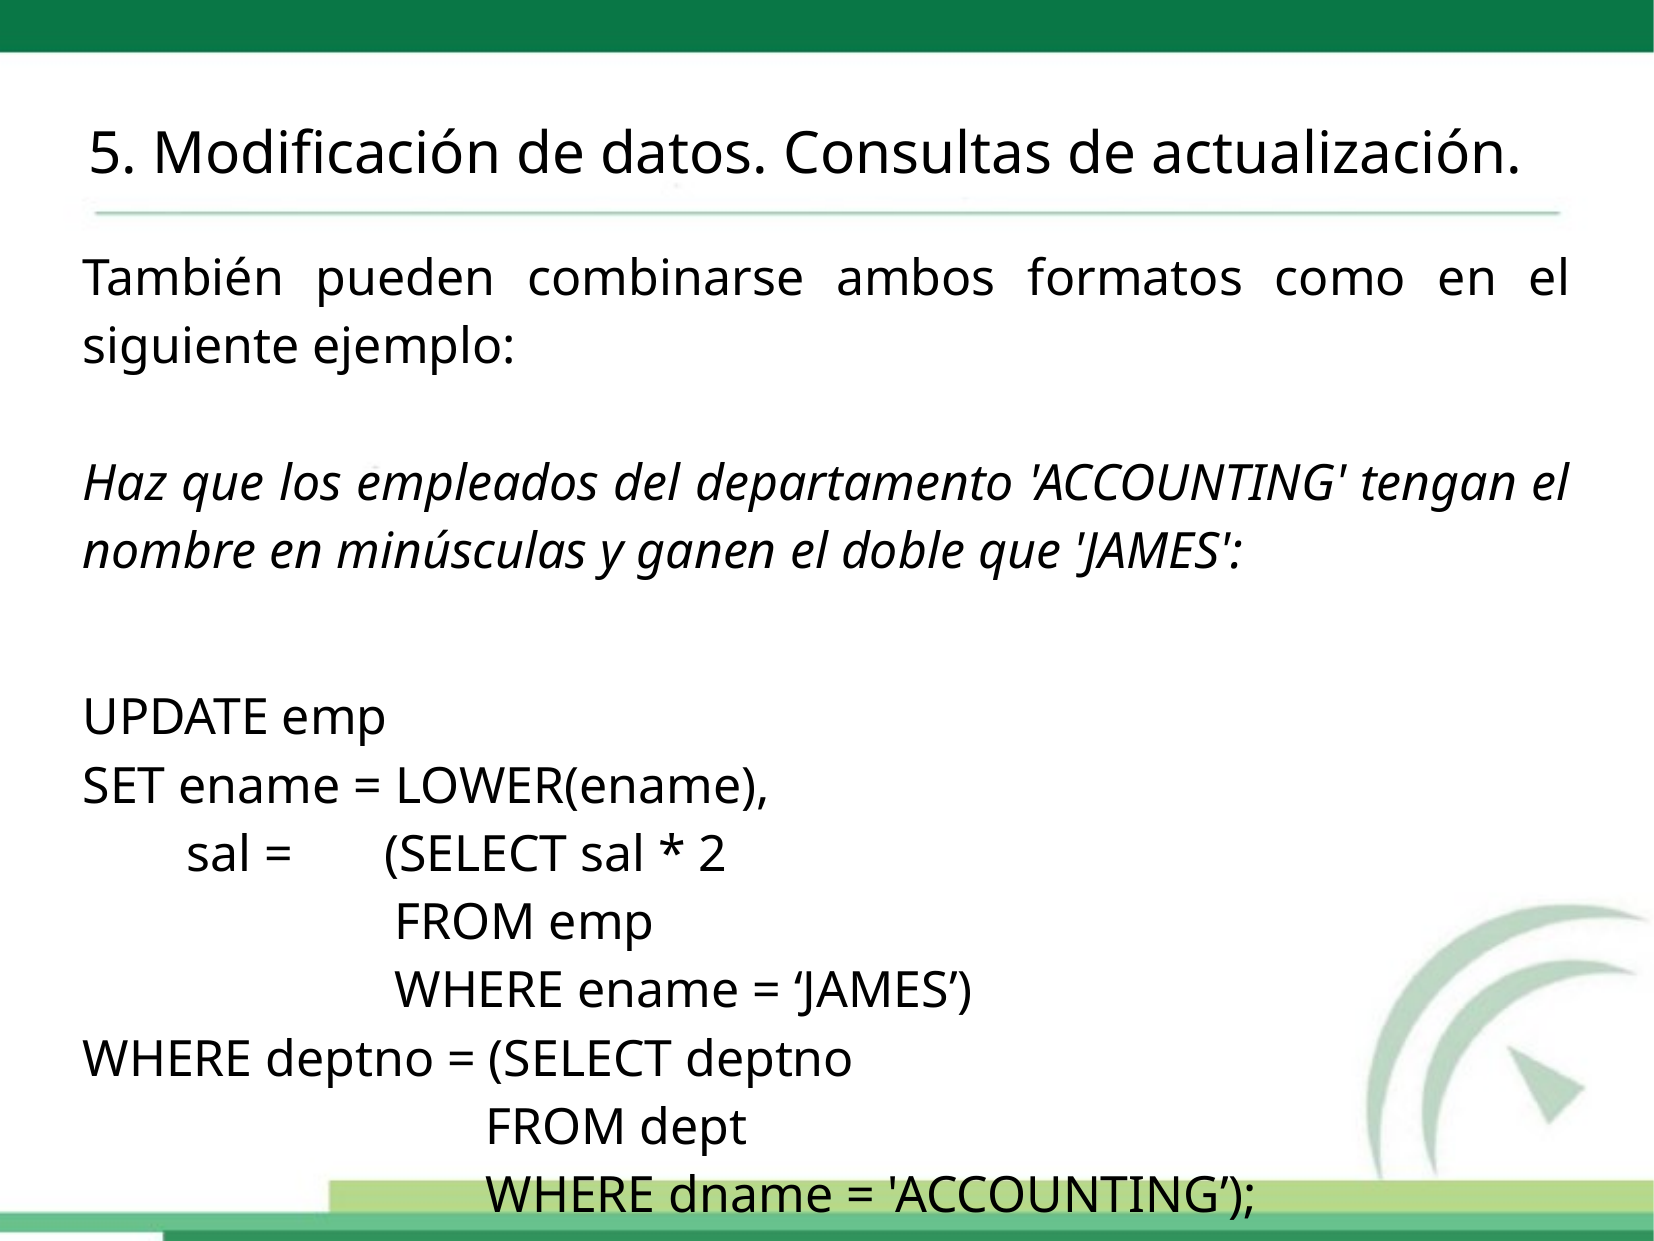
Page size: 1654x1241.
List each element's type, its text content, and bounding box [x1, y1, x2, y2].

title 5. Modificación de datos. Consultas de actualización. [88, 46, 1577, 254]
list También pueden combinarse ambos formatos como en el siguiente ejemplo: Haz que los empleados del departamento 'ACCOUNTING' tengan el nombre en minúsculas y ganen el doble que 'JAMES': UPDATE emp SET ename = LOWER(ename), sal = (SELECT sal * 2 FROM emp WHERE ename = ‘JAMES’) WHERE deptno = (SELECT deptno FROM dept WHERE dname = 'ACCOUNTING’); [82, 242, 1571, 1146]
picture [0, 0, 1654, 1241]
